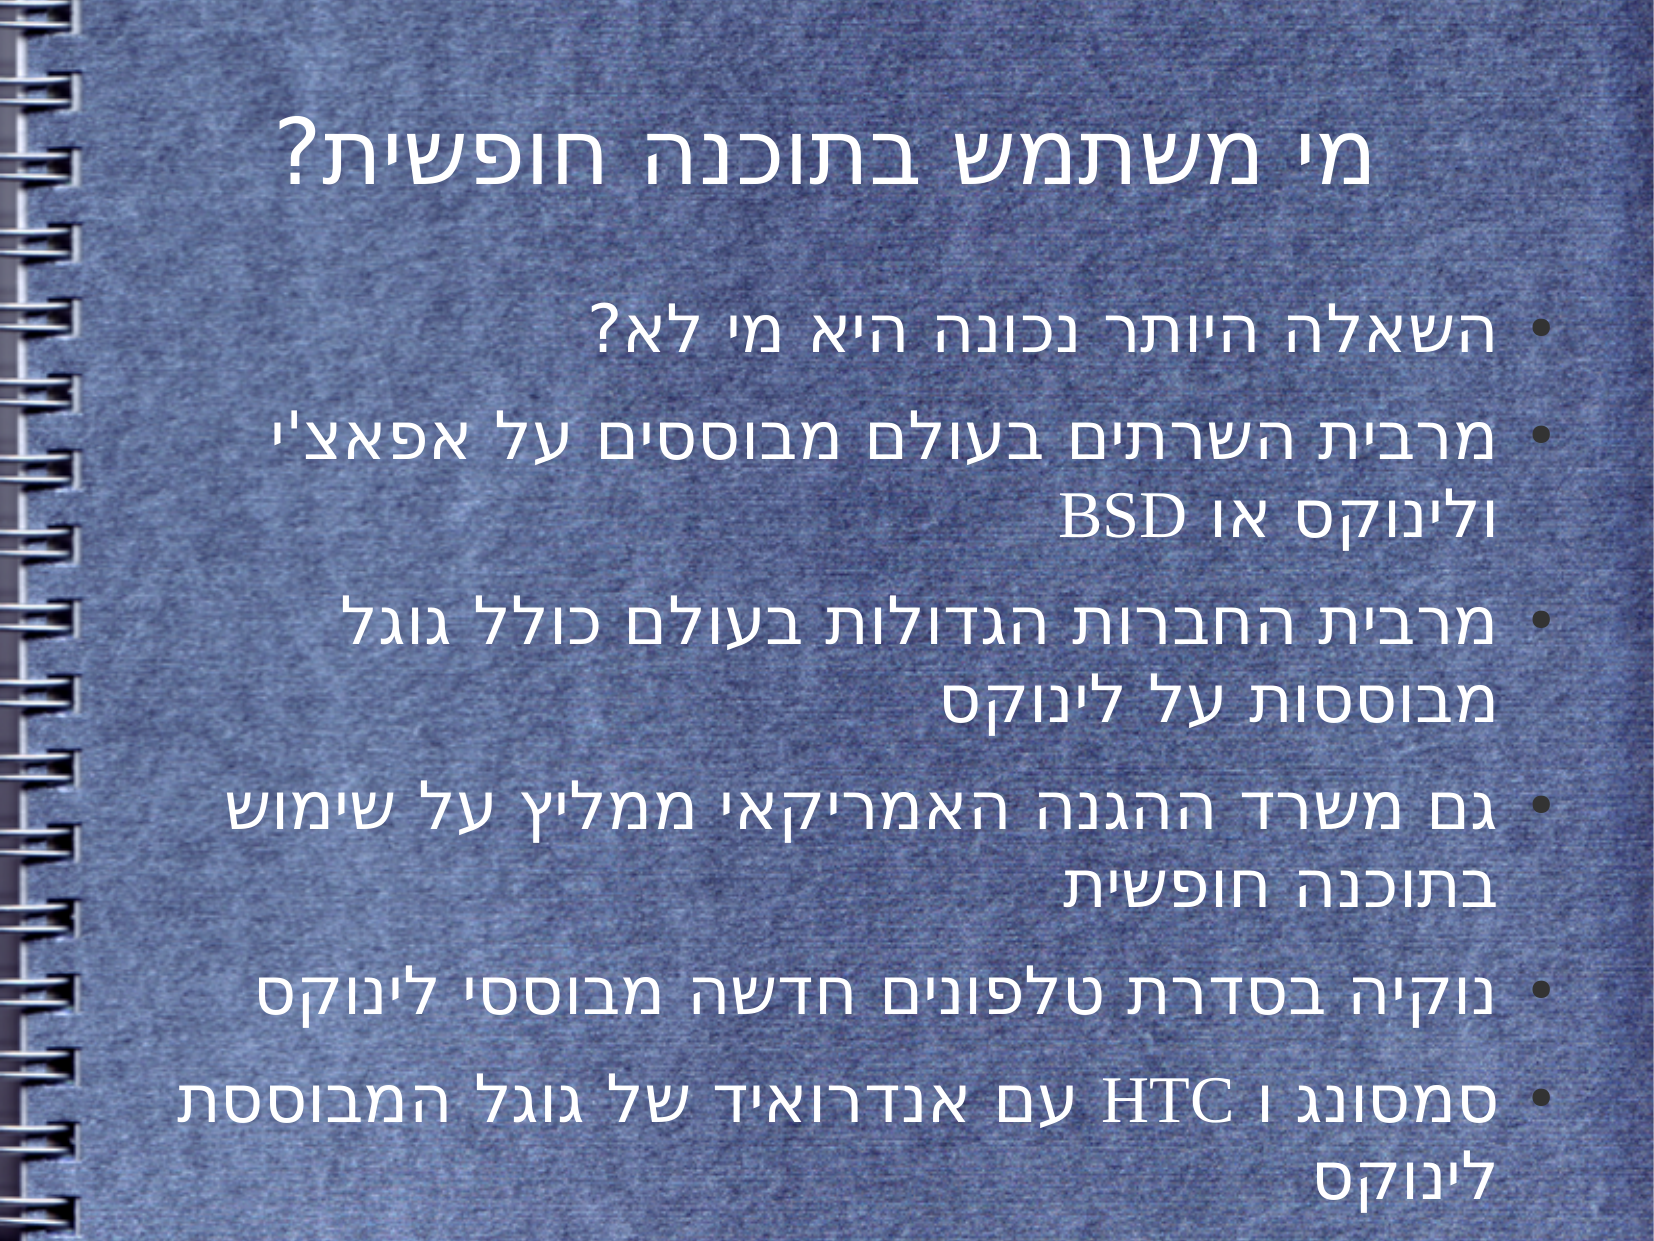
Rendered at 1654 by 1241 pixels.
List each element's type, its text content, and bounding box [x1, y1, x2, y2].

title מי משתמש בתוכנה חופשית? [82, 49, 1571, 257]
picture [0, 0, 1654, 1241]
list השאלה היותר נכונה היא מי לא? מרבית השרתים בעולם מבוססים על אפאצ'י ולינוקס או BSD מרבית החברות הגדולות בעולם כולל גוגל מבוססות על לינוקס גם משרד ההגנה האמריקאי ממליץ על שימוש בתוכנה חופשית נוקיה בסדרת טלפונים חדשה מבוססי לינוקס סמסונג ו HTC עם אנדרואיד של גוגל המבוססת לינוקס [82, 290, 1571, 1216]
